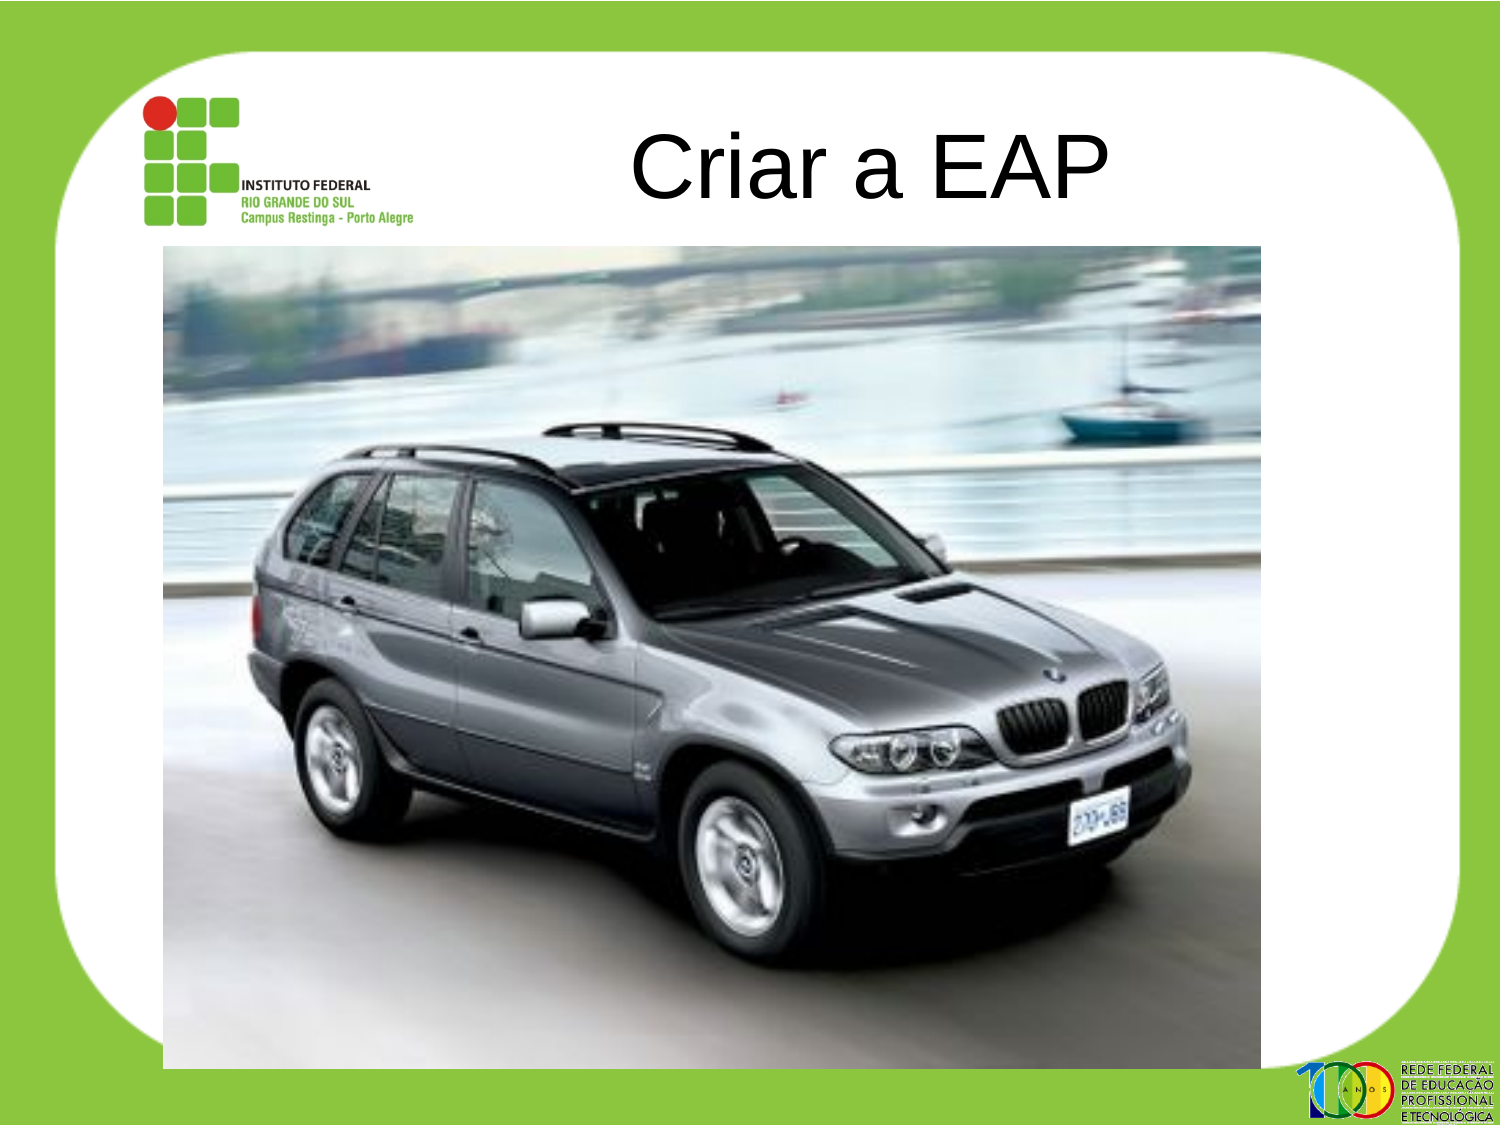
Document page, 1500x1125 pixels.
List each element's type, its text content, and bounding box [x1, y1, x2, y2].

title Criar a EAP [578, 36, 1500, 225]
picture [0, 1, 1500, 1125]
